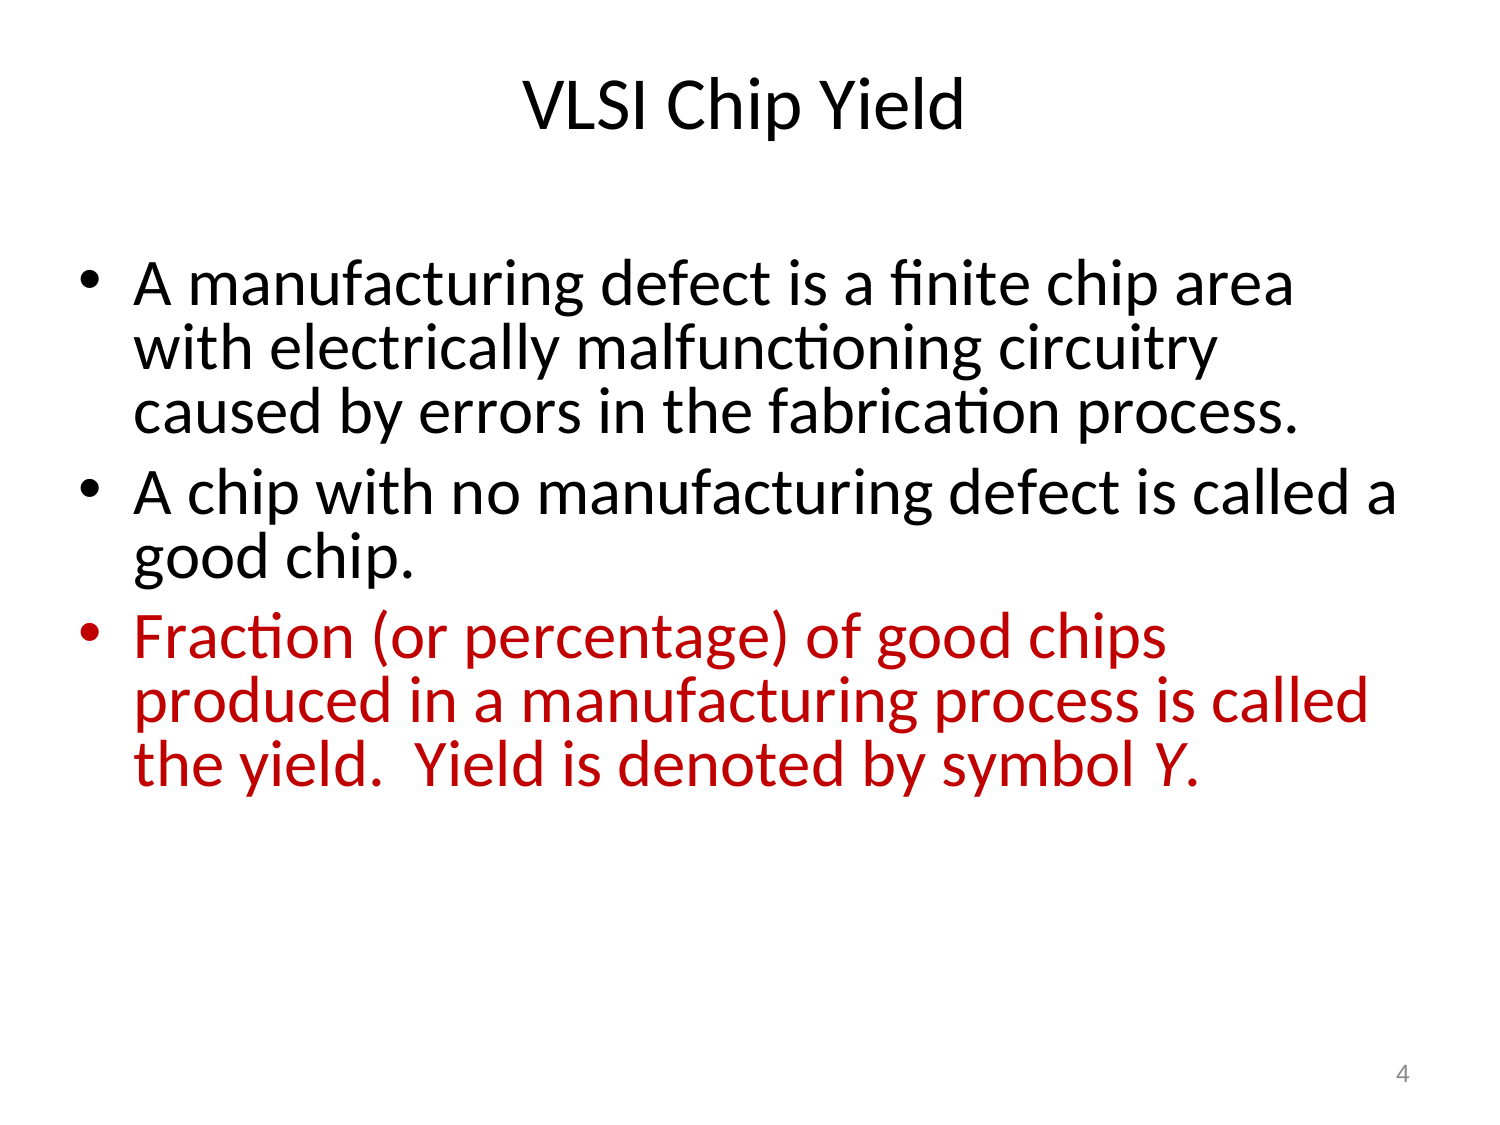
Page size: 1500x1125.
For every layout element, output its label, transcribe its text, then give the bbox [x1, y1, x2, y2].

text_box <number> [1074, 1042, 1426, 1103]
text_box VLSI Chip Yield [70, 31, 1421, 169]
text_box A manufacturing defect is a finite chip area with electrically malfunctioning circuitry caused by errors in the fabrication process. A chip with no manufacturing defect is called a good chip. Fraction (or percentage) of good chips produced in a manufacturing process is called the yield. Yield is denoted by symbol Y. [63, 247, 1429, 835]
